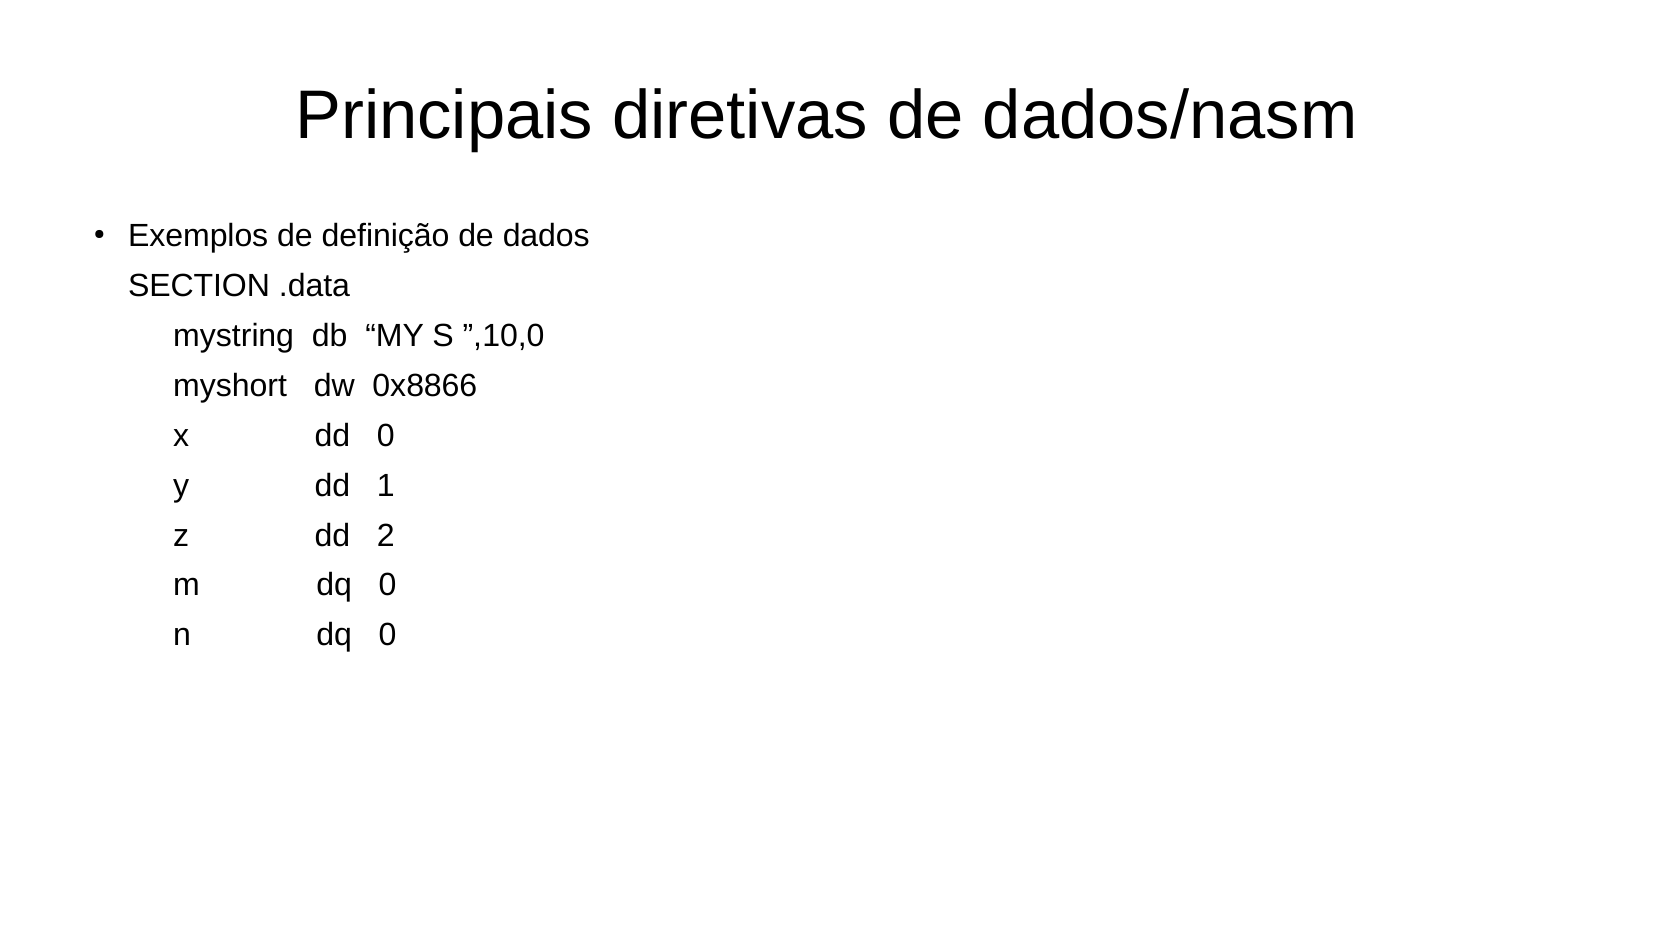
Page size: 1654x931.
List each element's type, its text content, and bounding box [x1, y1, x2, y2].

title Principais diretivas de dados/nasm [82, 37, 1571, 193]
list Exemplos de definição de dados SECTION .data mystring db “MY S ”,10,0 myshort dw 0x8866 x dd 0 y dd 1 z dd 2 m dq 0 n dq 0 [82, 217, 1571, 758]
